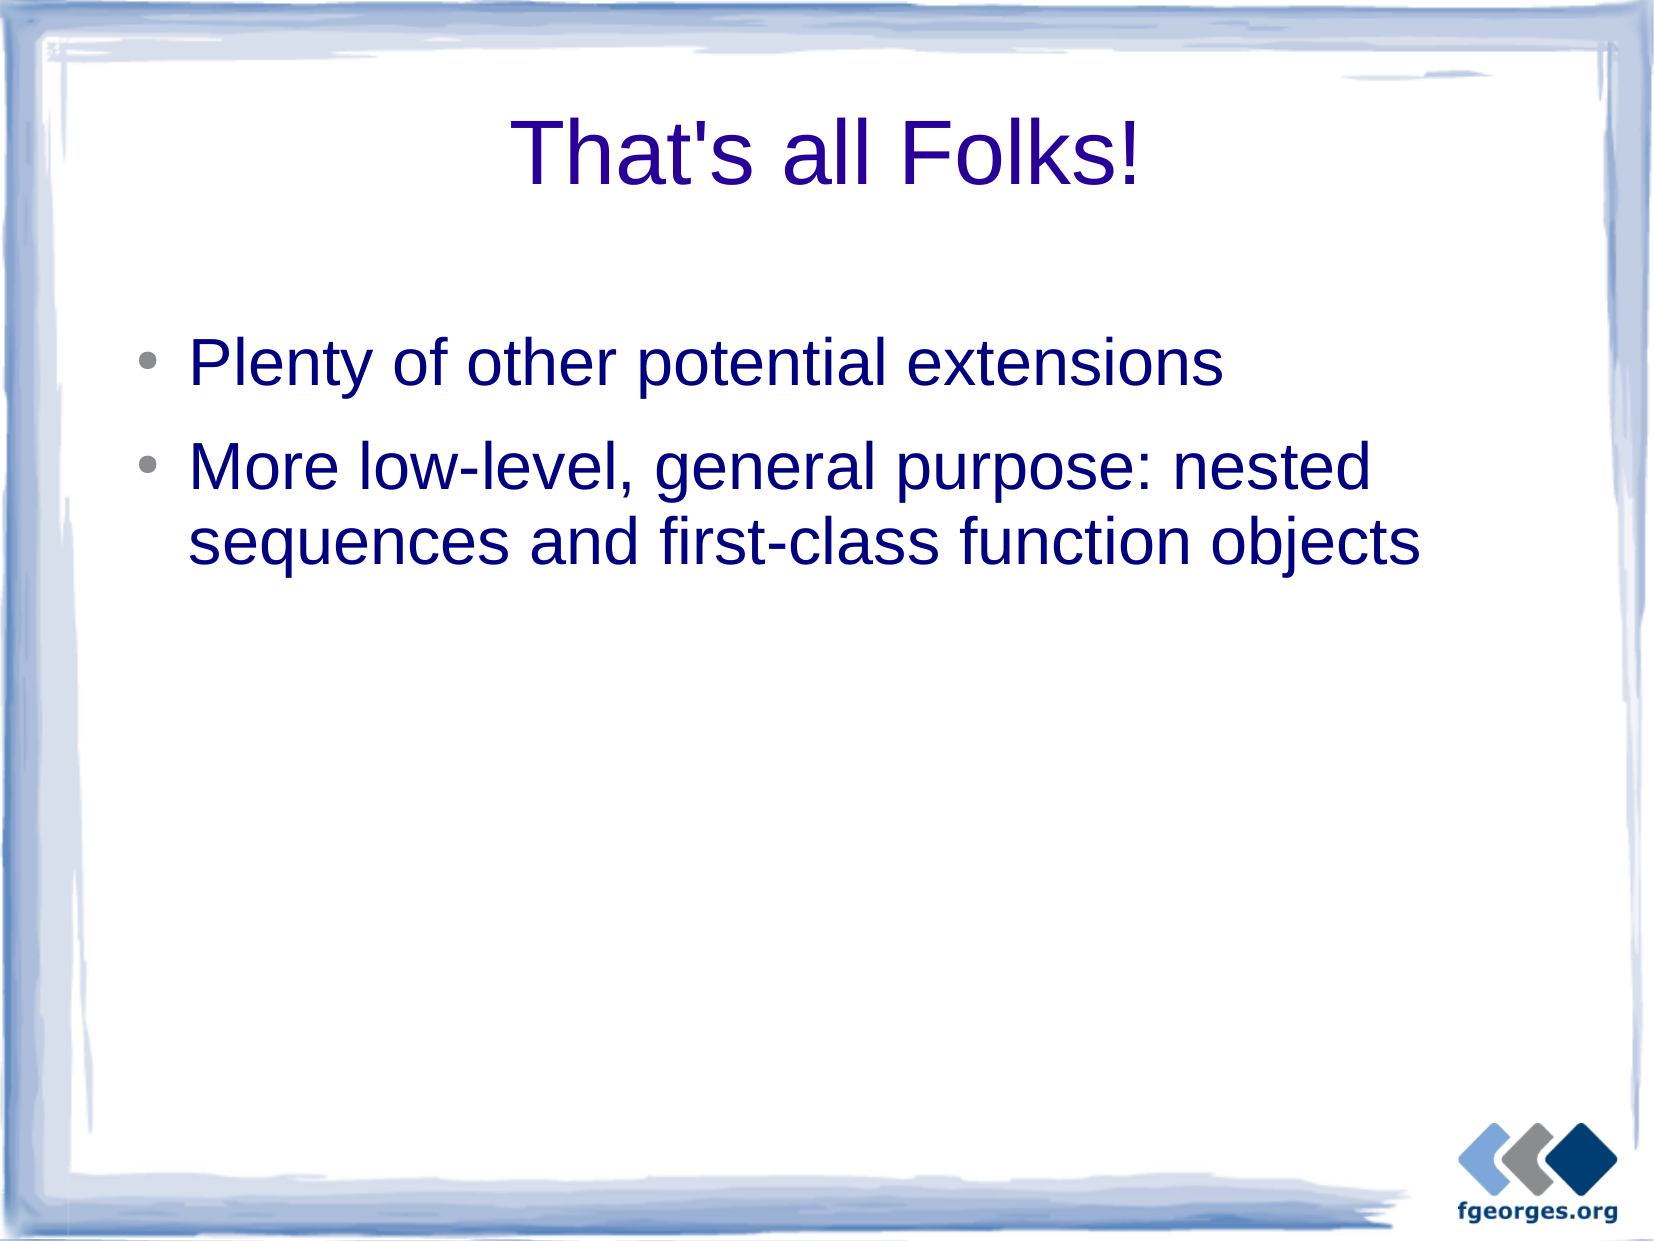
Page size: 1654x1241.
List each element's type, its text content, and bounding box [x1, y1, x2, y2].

title That's all Folks! [82, 49, 1571, 257]
picture [0, 0, 1654, 1241]
list Plenty of other potential extensions More low-level, general purpose: nested sequences and first-class function objects [118, 324, 1571, 990]
